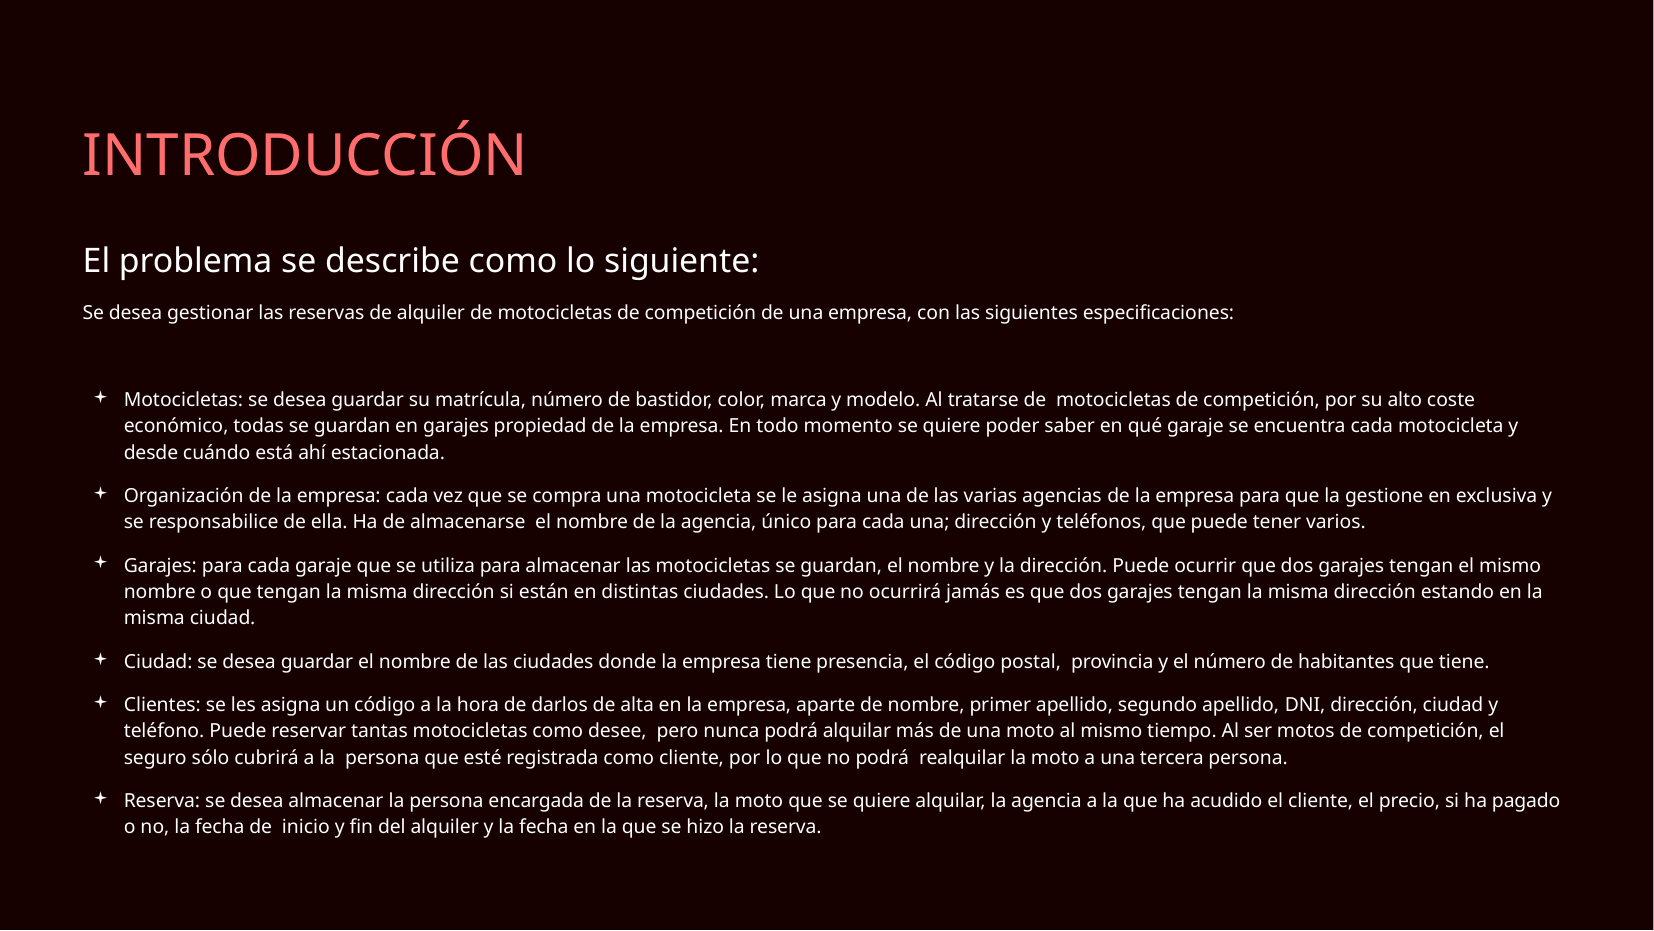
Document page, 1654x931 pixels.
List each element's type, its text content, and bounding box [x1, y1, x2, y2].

list El problema se describe como lo siguiente: Se desea gestionar las reservas de alquiler de motocicletas de competición de una empresa, con las siguientes especificaciones: Motocicletas: se desea guardar su matrícula, número de bastidor, color, marca y modelo. Al tratarse de motocicletas de competición, por su alto coste económico, todas se guardan en garajes propiedad de la empresa. En todo momento se quiere poder saber en qué garaje se encuentra cada motocicleta y desde cuándo está ahí estacionada. Organización de la empresa: cada vez que se compra una motocicleta se le asigna una de las varias agencias de la empresa para que la gestione en exclusiva y se responsabilice de ella. Ha de almacenarse el nombre de la agencia, único para cada una; dirección y teléfonos, que puede tener varios. Garajes: para cada garaje que se utiliza para almacenar las motocicletas se guardan, el nombre y la dirección. Puede ocurrir que dos garajes tengan el mismo nombre o que tengan la misma dirección si están en distintas ciudades. Lo que no ocurrirá jamás es que dos garajes tengan la misma dirección estando en la misma ciudad. Ciudad: se desea guardar el nombre de las ciudades donde la empresa tiene presencia, el código postal, provincia y el número de habitantes que tiene. Clientes: se les asigna un código a la hora de darlos de alta en la empresa, aparte de nombre, primer apellido, segundo apellido, DNI, dirección, ciudad y teléfono. Puede reservar tantas motocicletas como desee, pero nunca podrá alquilar más de una moto al mismo tiempo. Al ser motos de competición, el seguro sólo cubrirá a la persona que esté registrada como cliente, por lo que no podrá realquilar la moto a una tercera persona. Reserva: se desea almacenar la persona encargada de la reserva, la moto que se quiere alquilar, la agencia a la que ha acudido el cliente, el precio, si ha pagado o no, la fecha de inicio y fin del alquiler y la fecha en la que se hizo la reserva. [82, 236, 1571, 857]
title INTRODUCCIÓN [82, 37, 1571, 193]
